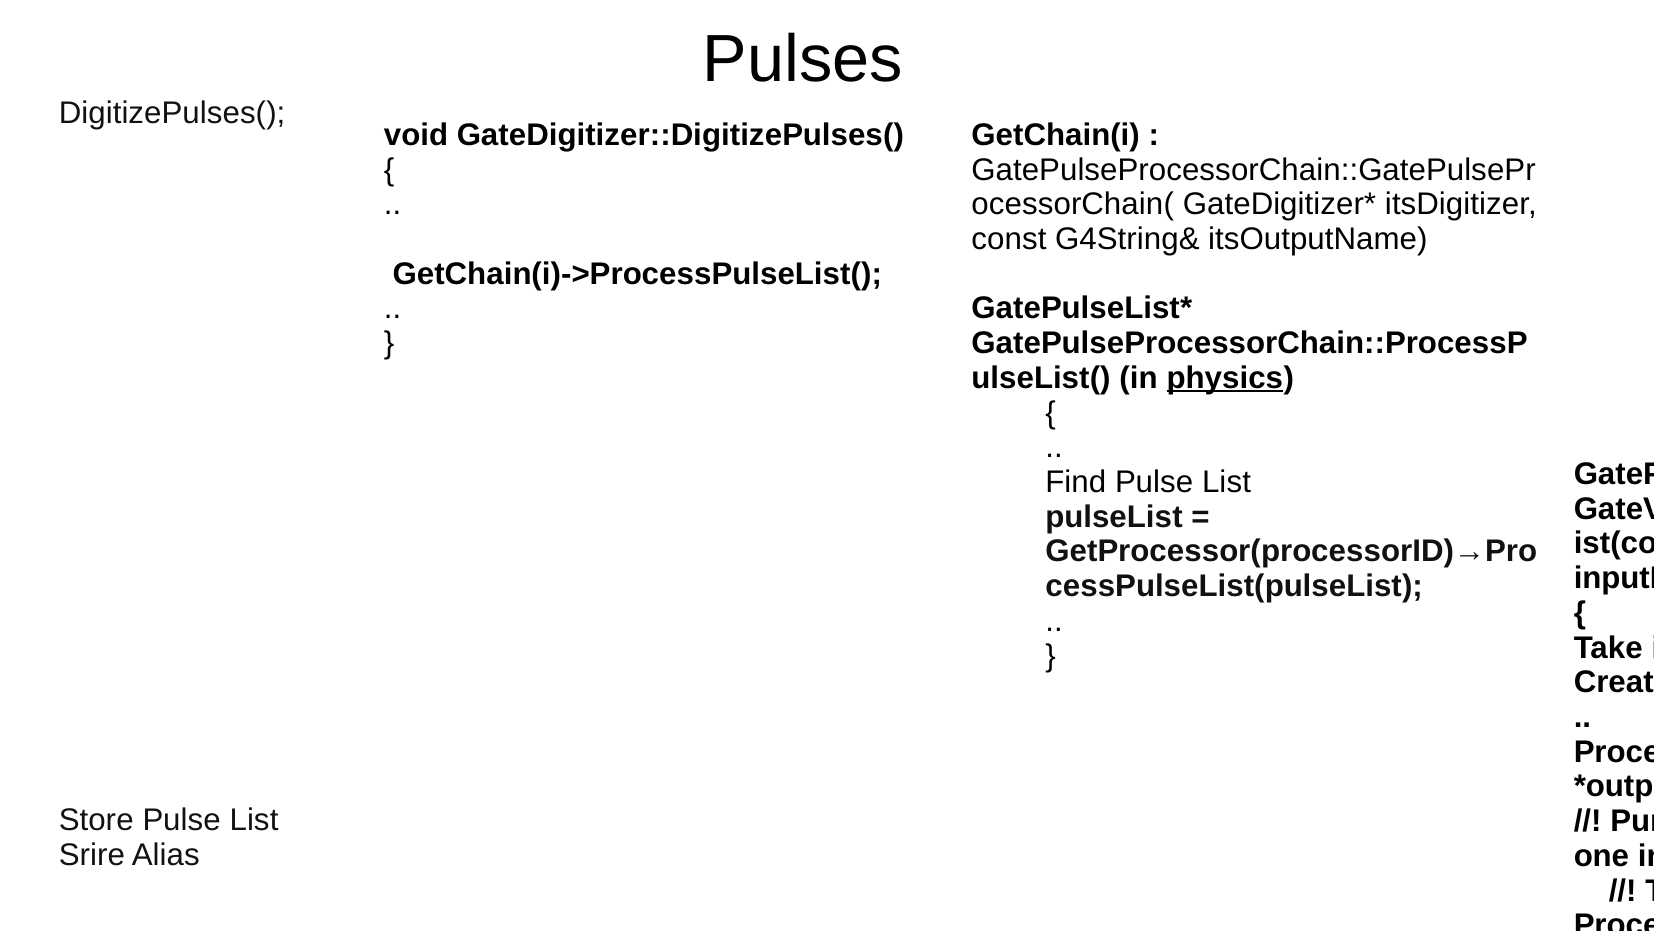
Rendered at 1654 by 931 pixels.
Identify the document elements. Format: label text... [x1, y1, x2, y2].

text_box GatePulseList* GateVPulseProcessor::ProcessPulseList(const GatePulseList* inputPulseList) { Take inputPulseList Create new PulseList .. ProcessOnePulse( *iter, *outputPulseList); //! Pure virtual function for processing one input-pulse //! This function is called by ProcessPulseList() for each of the input pulses //! The result of the pulse-processing must be incorporated into the output pulse-list } [1559, 448, 1654, 931]
list DigitizePulses(); Store Pulse List Srire Alias [59, 95, 1548, 886]
text_box void GateDigitizer::DigitizePulses() { .. GetChain(i)->ProcessPulseList(); .. } [295, 109, 945, 438]
text_box GetChain(i) : GatePulseProcessorChain::GatePulseProcessorChain( GateDigitizer* itsDigitizer, const G4String& itsOutputName) GatePulseList* GatePulseProcessorChain::ProcessPulseList() (in physics) { .. Find Pulse List pulseList = GetProcessor(processorID)→ProcessPulseList(pulseList); .. } [956, 109, 1560, 681]
title Pulses [59, 20, 1548, 95]
